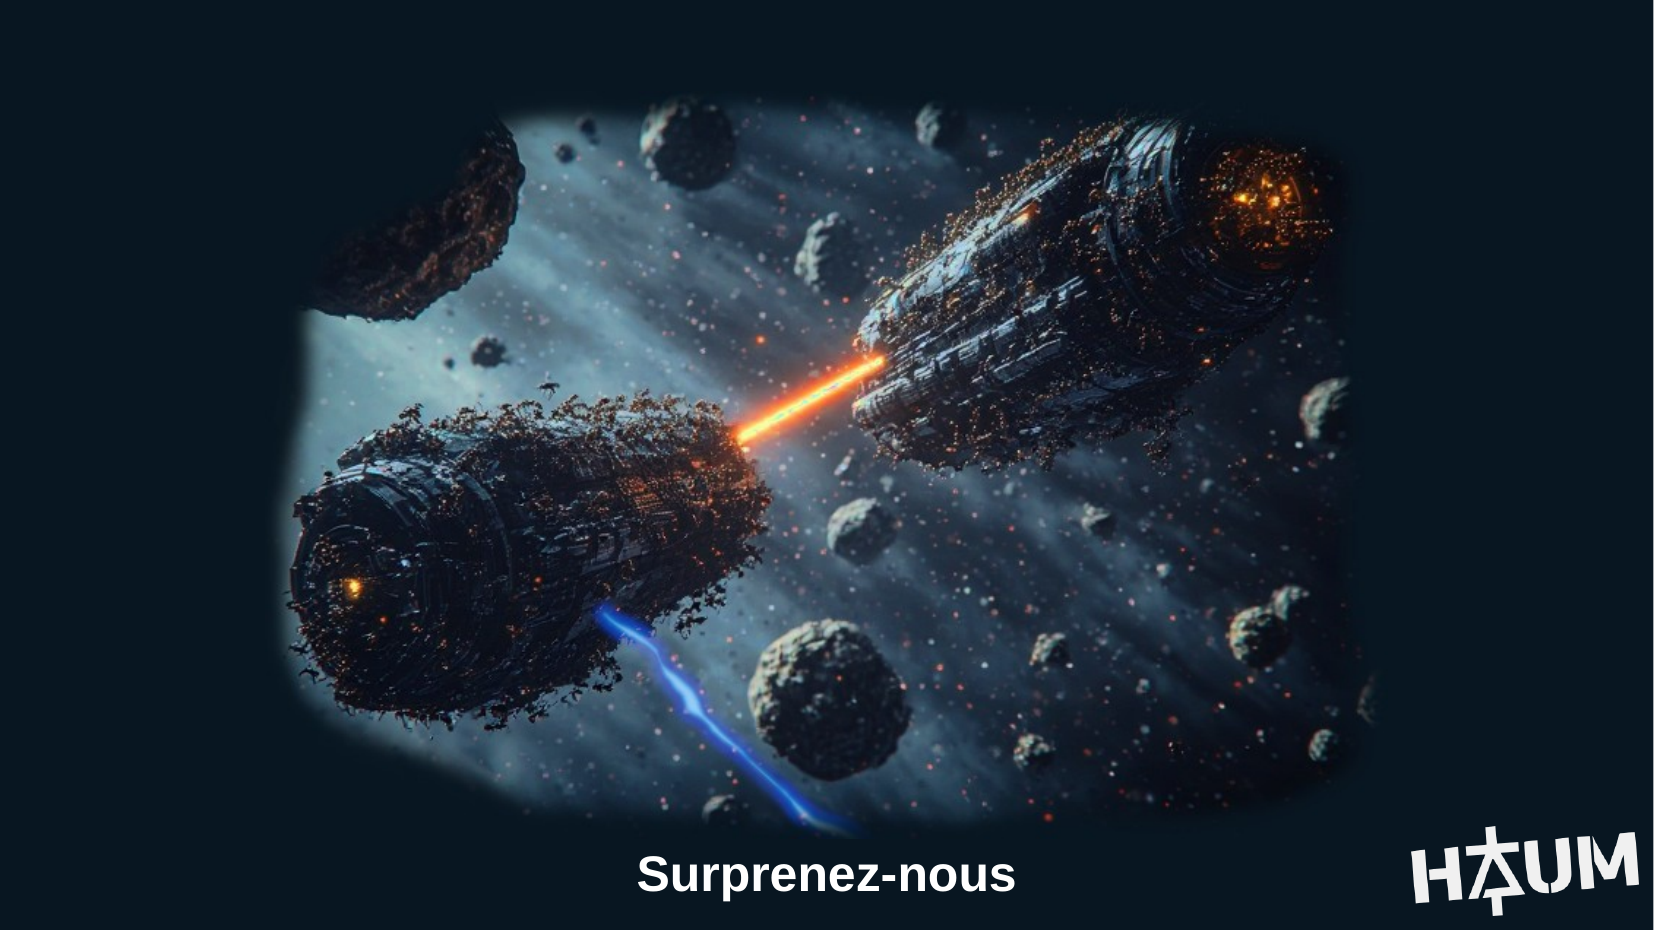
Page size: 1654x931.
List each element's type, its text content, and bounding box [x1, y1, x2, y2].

picture [1411, 826, 1639, 916]
picture [265, 91, 1388, 839]
text_box Surprenez-nous [29, 838, 1411, 910]
